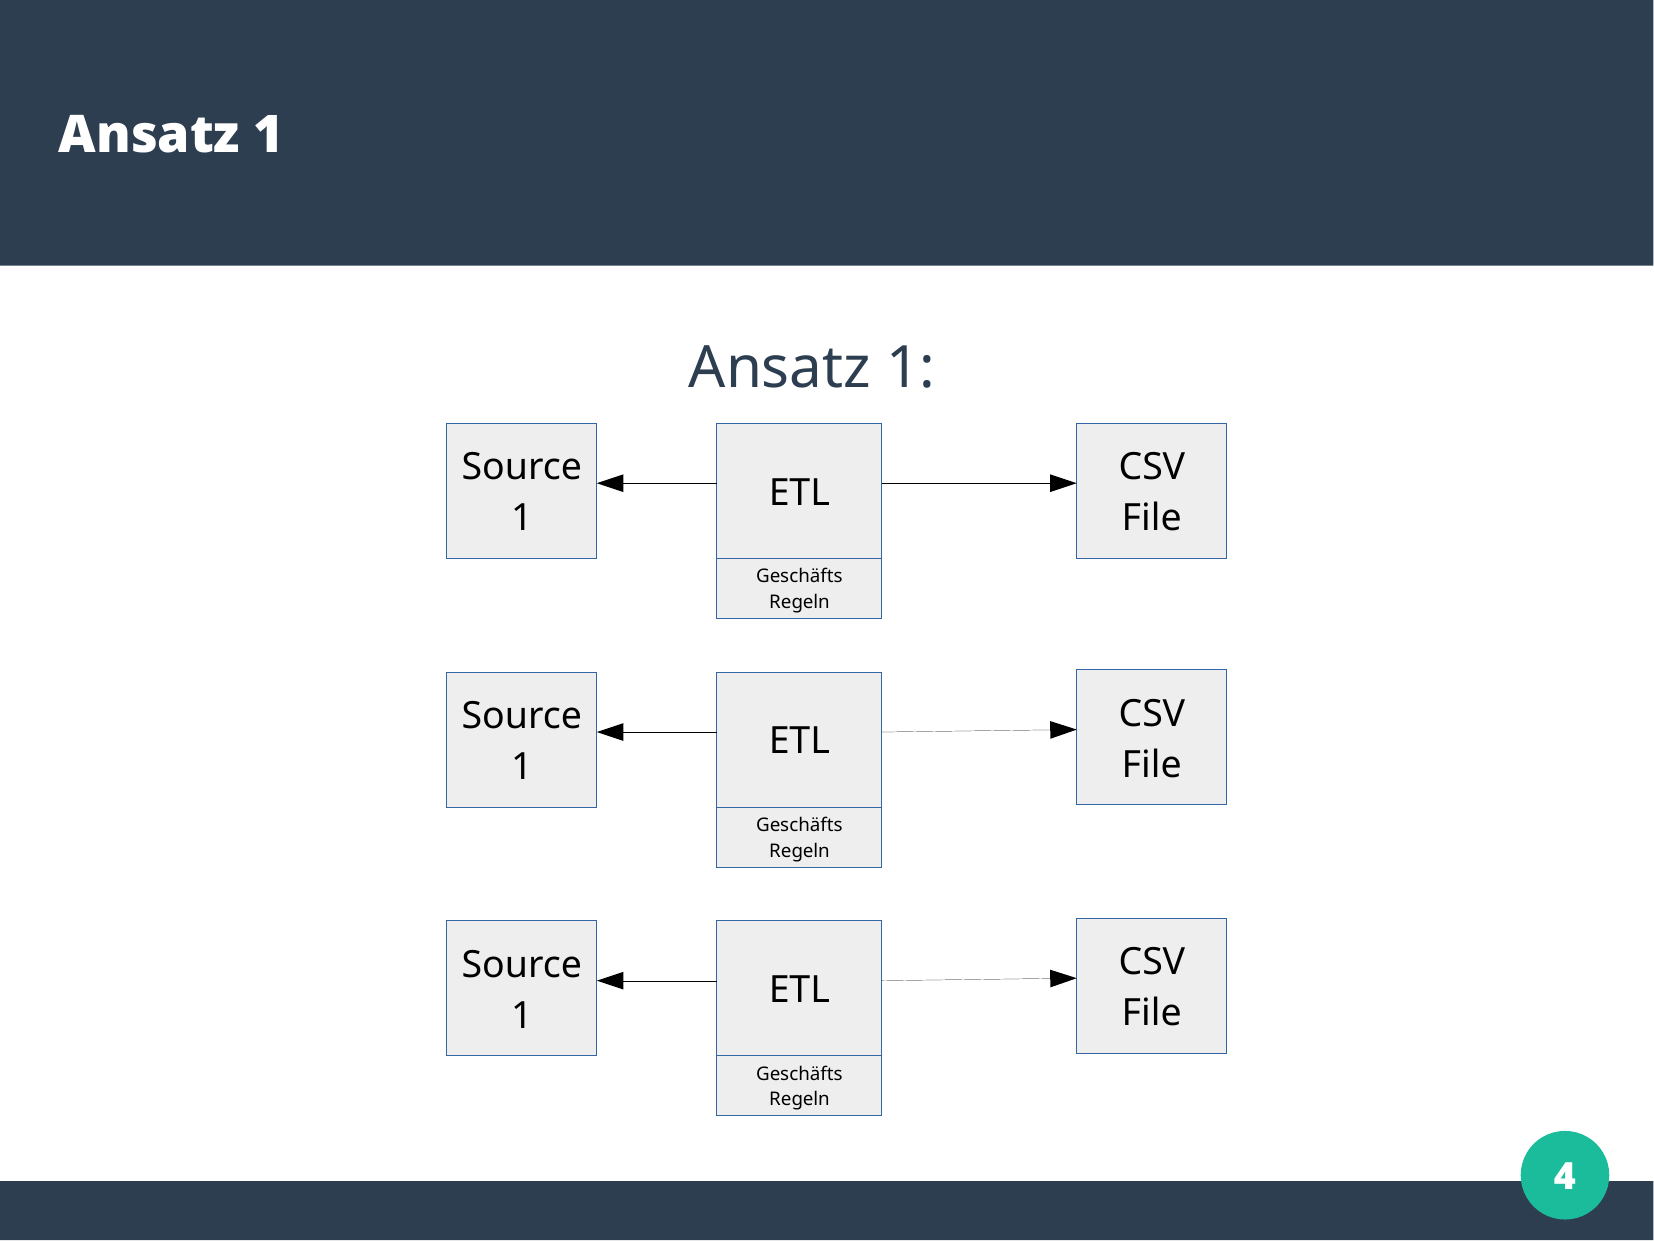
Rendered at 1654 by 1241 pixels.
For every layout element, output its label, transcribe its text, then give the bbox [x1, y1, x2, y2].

text_box Geschäfts Regeln [716, 558, 882, 619]
text_box Source 1 [446, 423, 597, 559]
text_box CSV File [1076, 423, 1227, 559]
subtitle Ansatz 1: [59, 324, 1565, 1093]
title Ansatz 1 [59, 59, 1595, 207]
text_box CSV File [1076, 669, 1227, 805]
text_box Source 1 [446, 920, 597, 1056]
text_box CSV File [1076, 918, 1227, 1054]
text_box Geschäfts Regeln [716, 1055, 882, 1116]
text_box Geschäfts Regeln [716, 807, 882, 868]
text_box Source 1 [446, 672, 597, 808]
text_box ETL [716, 920, 882, 1055]
text_box ETL [716, 672, 882, 807]
text_box ETL [716, 423, 882, 558]
